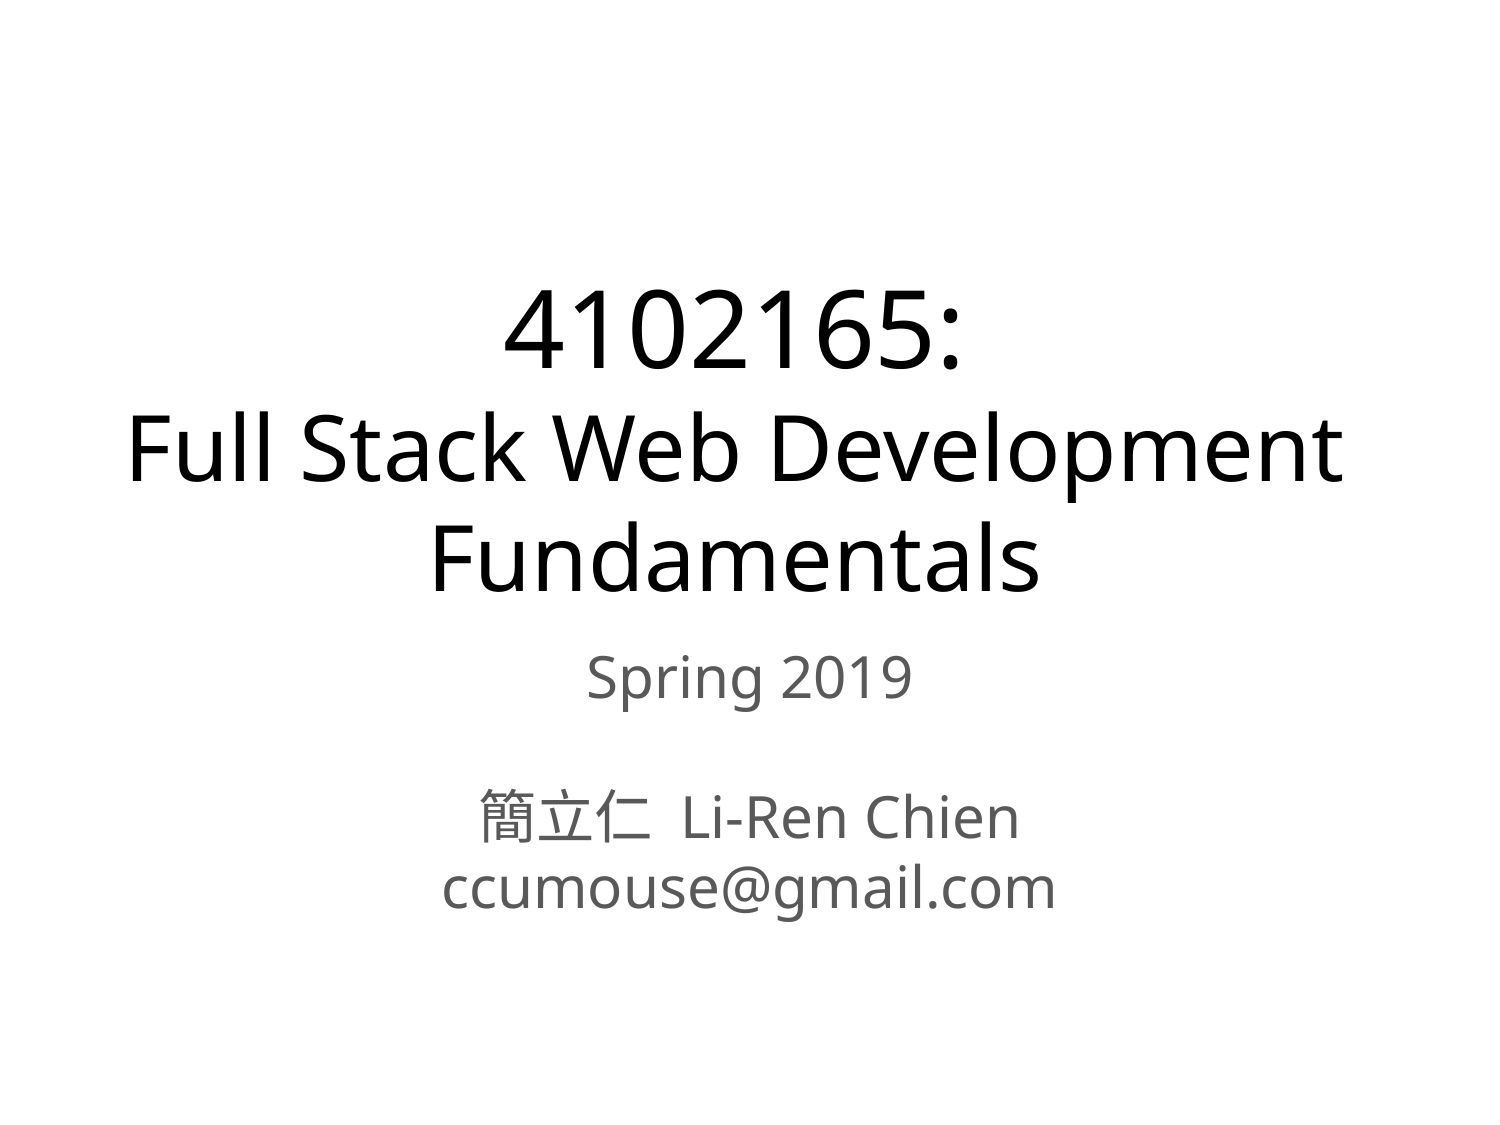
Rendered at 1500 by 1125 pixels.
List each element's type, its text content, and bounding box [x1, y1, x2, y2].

subtitle Spring 2019 簡立仁 Li-Ren Chien ccumouse@gmail.com [51, 625, 1449, 949]
title 4102165: Full Stack Web Development Fundamentals [36, 176, 1434, 626]
